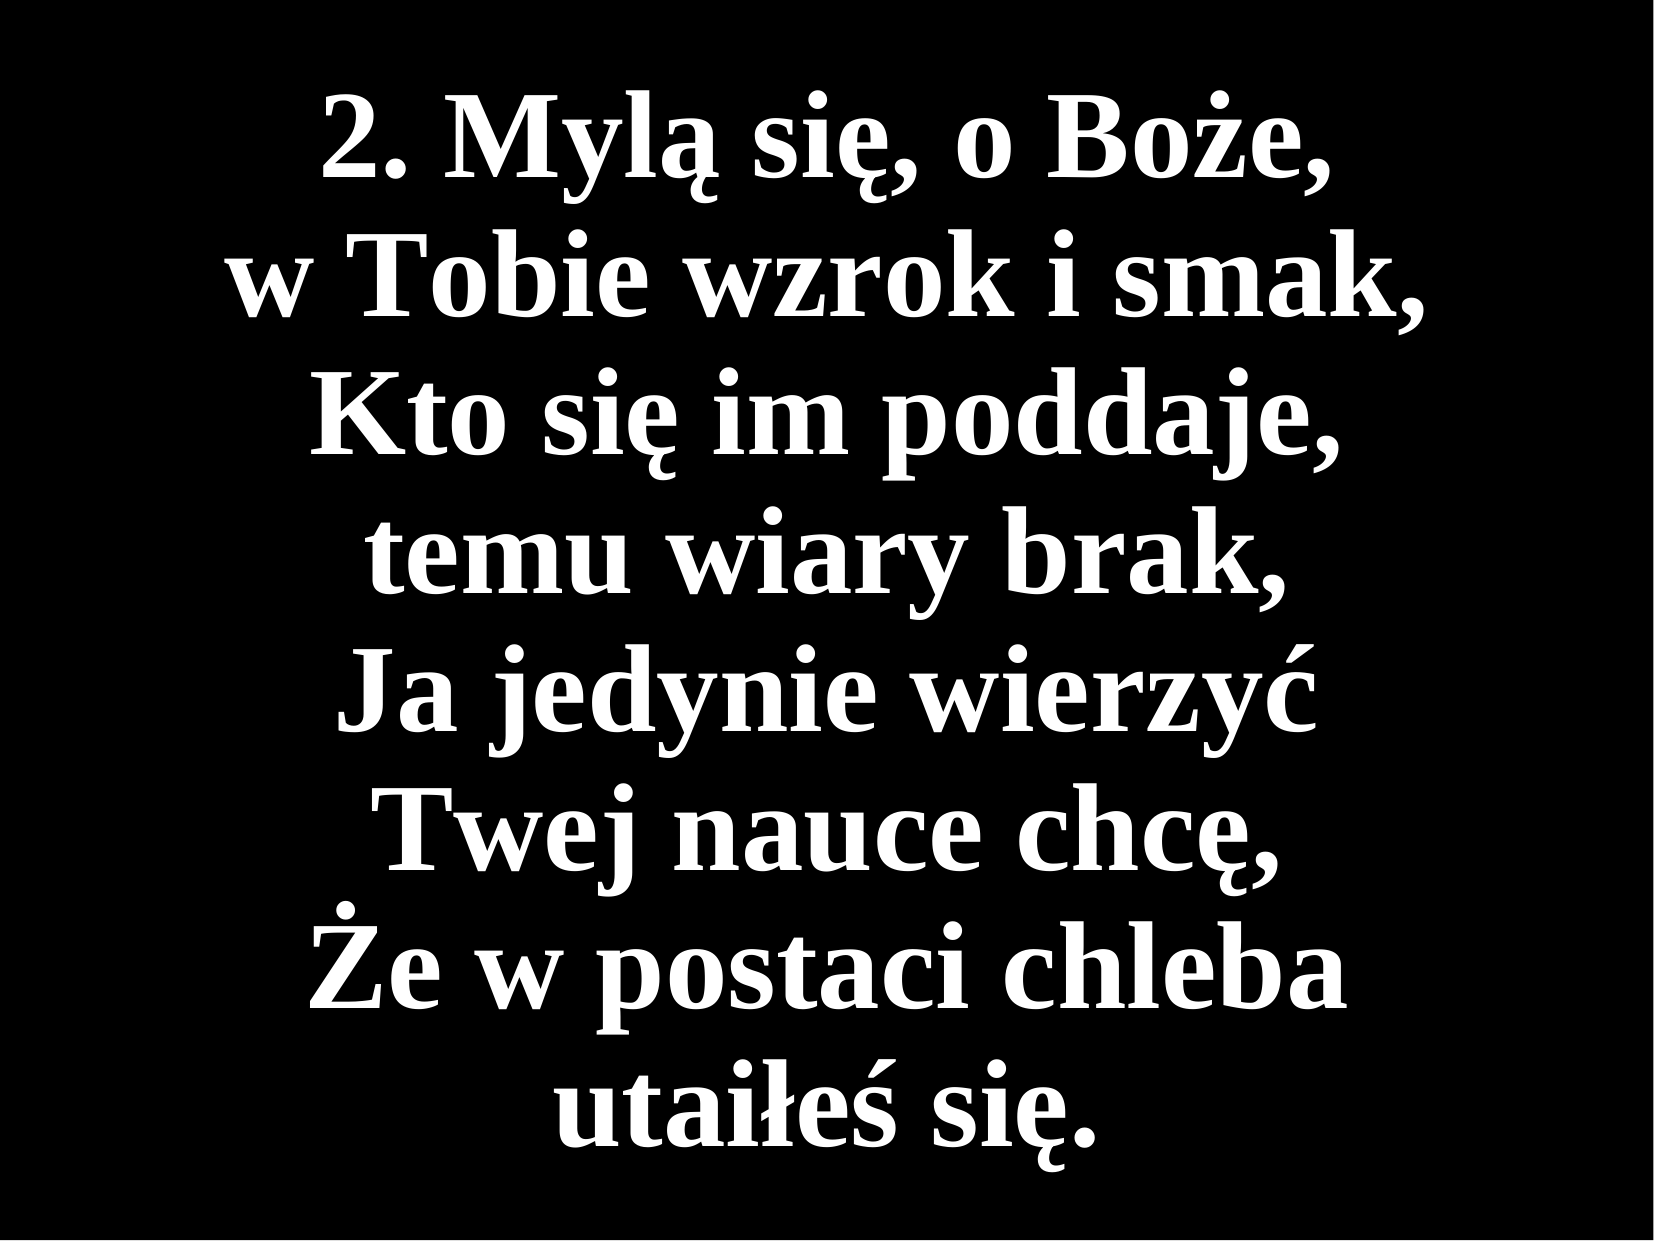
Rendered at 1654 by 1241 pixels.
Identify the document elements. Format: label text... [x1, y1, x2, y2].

title 2. Mylą się, o Boże, w Tobie wzrok i smak, Kto się im poddaje, temu wiary brak, Ja jedynie wierzyć Twej nauce chcę, Że w postaci chleba utaiłeś się. [0, 0, 1654, 1241]
